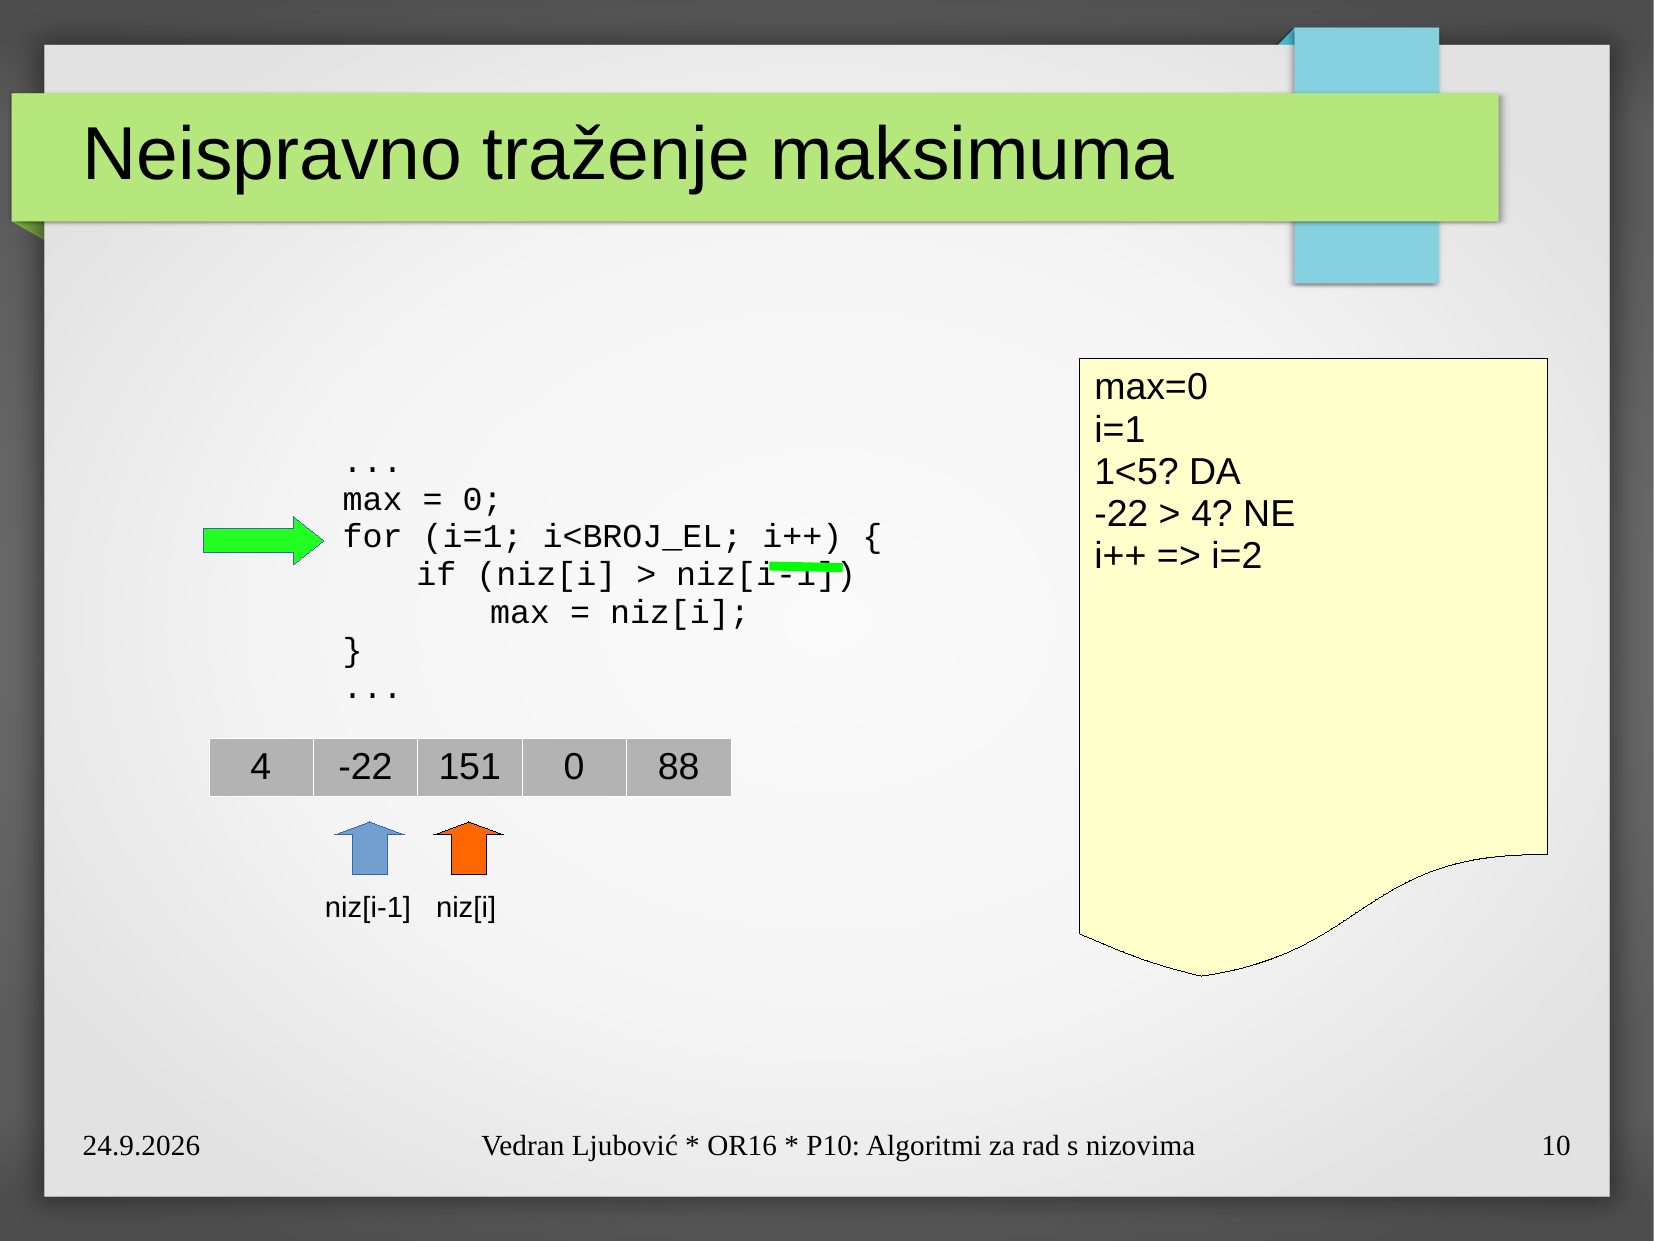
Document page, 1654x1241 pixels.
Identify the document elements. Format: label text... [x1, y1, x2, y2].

table_header 0 [523, 739, 626, 796]
text_box max=0 i=1 1<5? DA -22 > 4? NE i++ => i=2 [1079, 358, 1548, 977]
text_box ... max = 0; for (i=1; i<BROJ_EL; i++) { if (niz[i] > niz[i-1]) max = niz[i]; } ... [254, 399, 1306, 1034]
table_header 151 [418, 739, 522, 796]
text_box [203, 516, 324, 565]
text_box [334, 821, 405, 875]
picture [0, 0, 1654, 1241]
table_header 4 [210, 739, 313, 796]
table_header -22 [314, 739, 417, 796]
text_box [433, 821, 504, 875]
table_header 88 [627, 739, 731, 796]
text_box niz[i-1] niz[i] [249, 880, 519, 935]
title Neispravno traženje maksimuma [82, 94, 1264, 213]
